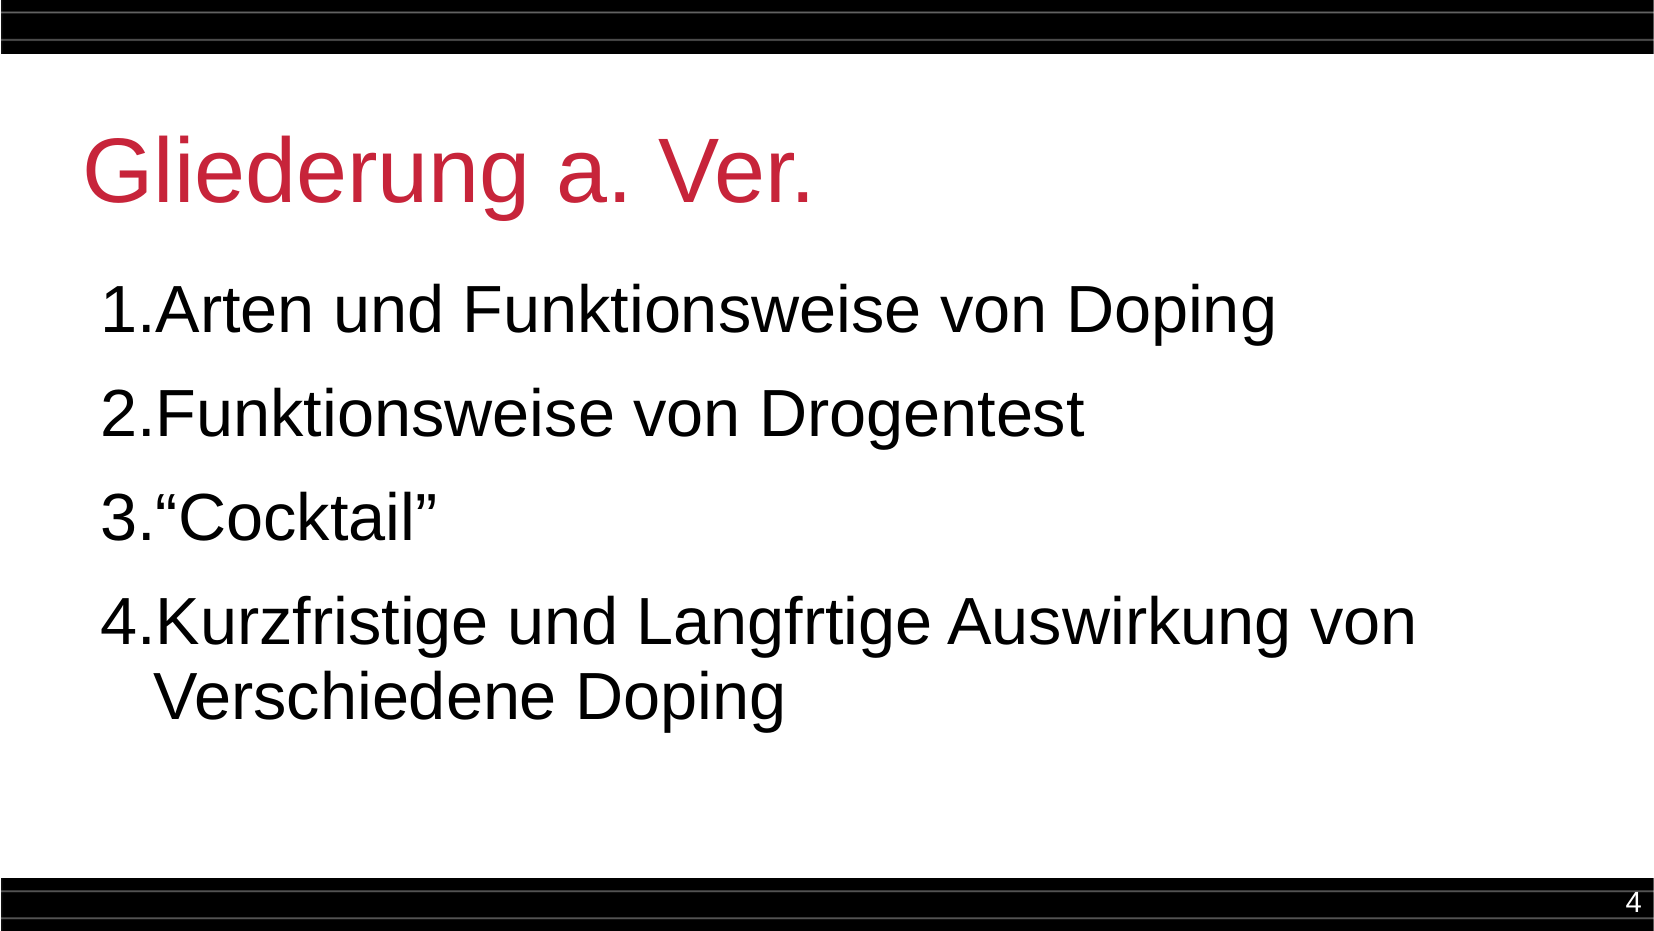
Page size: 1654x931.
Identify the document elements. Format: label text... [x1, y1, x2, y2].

picture [1, 878, 1654, 931]
list Arten und Funktionsweise von Doping Funktionsweise von Drogentest “Cocktail” Kurzfristige und Langfrtige Auswirkung von Verschiedene Doping [82, 271, 1571, 758]
picture [1, 0, 1654, 54]
title Gliederung a. Ver. [82, 92, 1571, 249]
